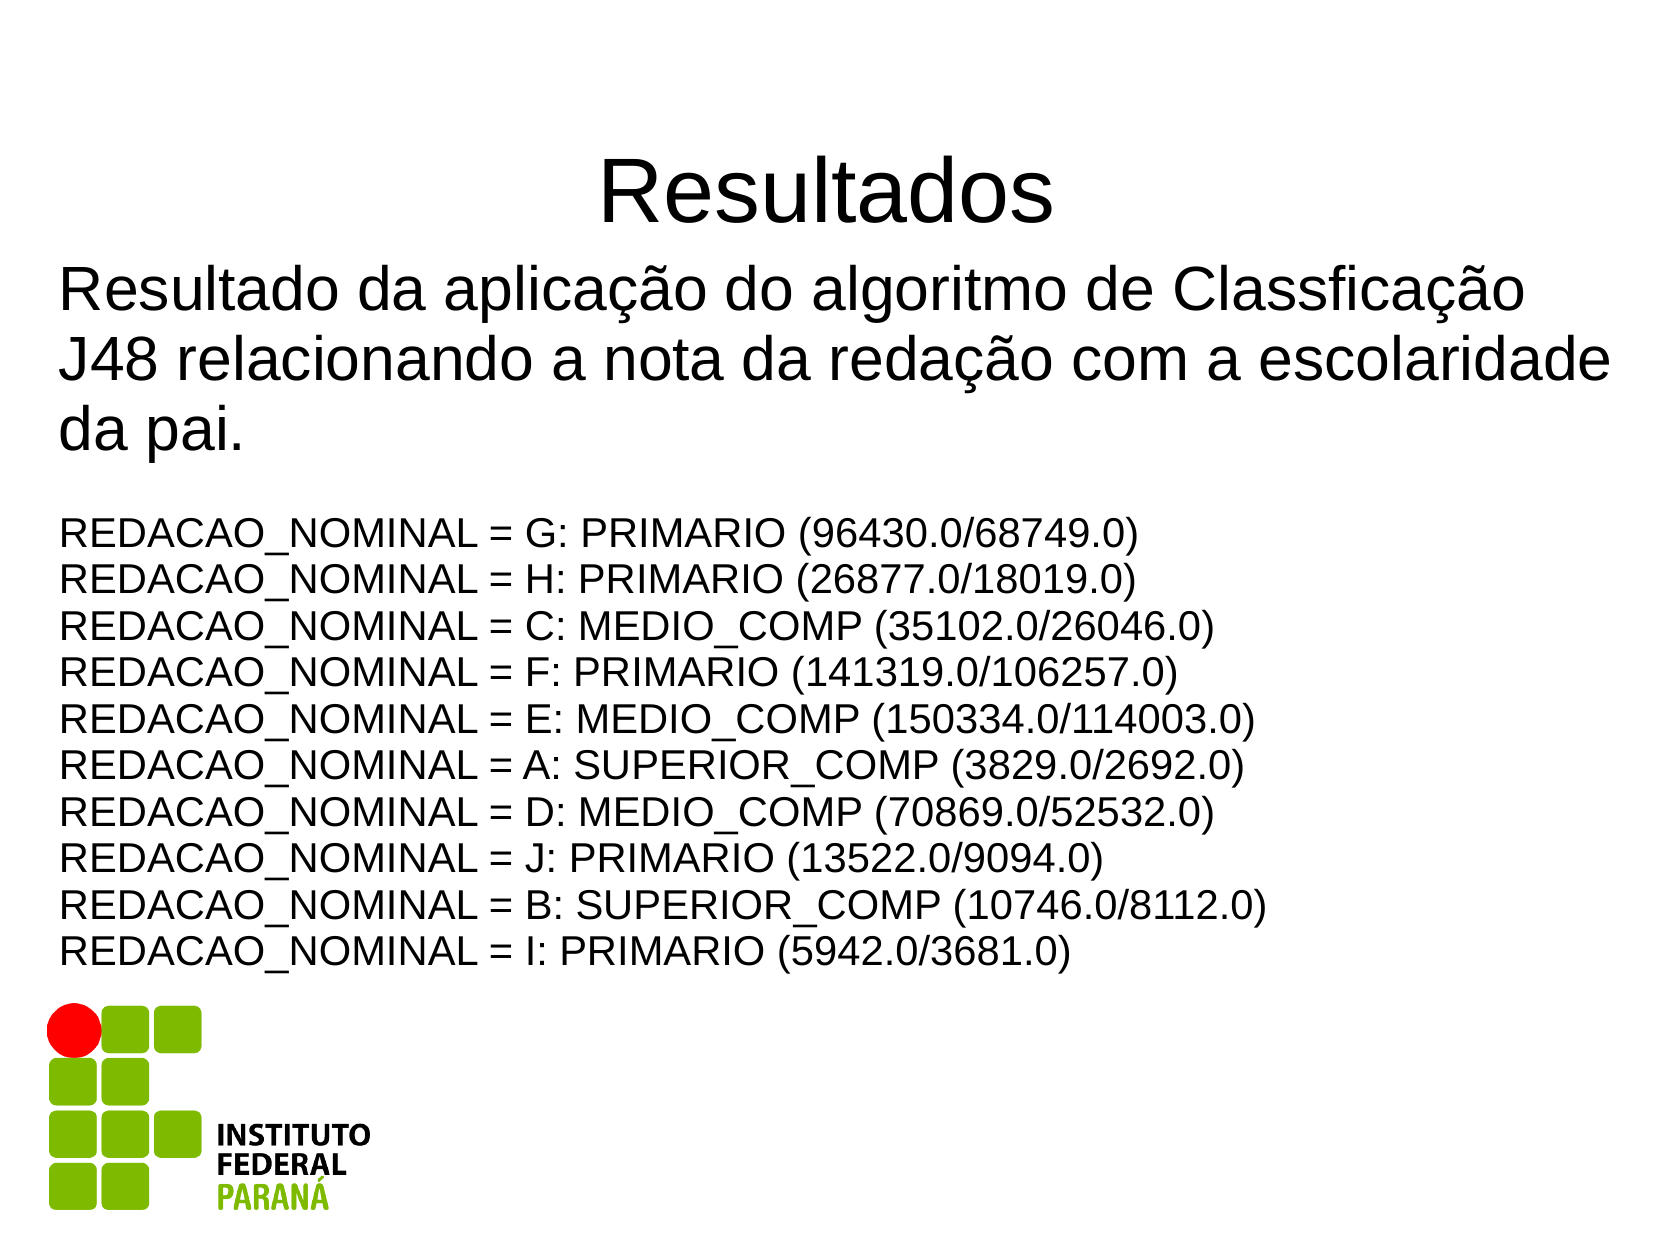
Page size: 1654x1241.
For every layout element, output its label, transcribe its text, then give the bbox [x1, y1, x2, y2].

subtitle Resultado da aplicação do algoritmo de Classficação J48 relacionando a nota da redação com a escolaridade da pai. REDACAO_NOMINAL = G: PRIMARIO (96430.0/68749.0) REDACAO_NOMINAL = H: PRIMARIO (26877.0/18019.0) REDACAO_NOMINAL = C: MEDIO_COMP (35102.0/26046.0) REDACAO_NOMINAL = F: PRIMARIO (141319.0/106257.0) REDACAO_NOMINAL = E: MEDIO_COMP (150334.0/114003.0) REDACAO_NOMINAL = A: SUPERIOR_COMP (3829.0/2692.0) REDACAO_NOMINAL = D: MEDIO_COMP (70869.0/52532.0) REDACAO_NOMINAL = J: PRIMARIO (13522.0/9094.0) REDACAO_NOMINAL = B: SUPERIOR_COMP (10746.0/8112.0) REDACAO_NOMINAL = I: PRIMARIO (5942.0/3681.0) [59, 253, 1642, 975]
title Resultados [82, 87, 1571, 295]
picture [47, 1003, 370, 1211]
